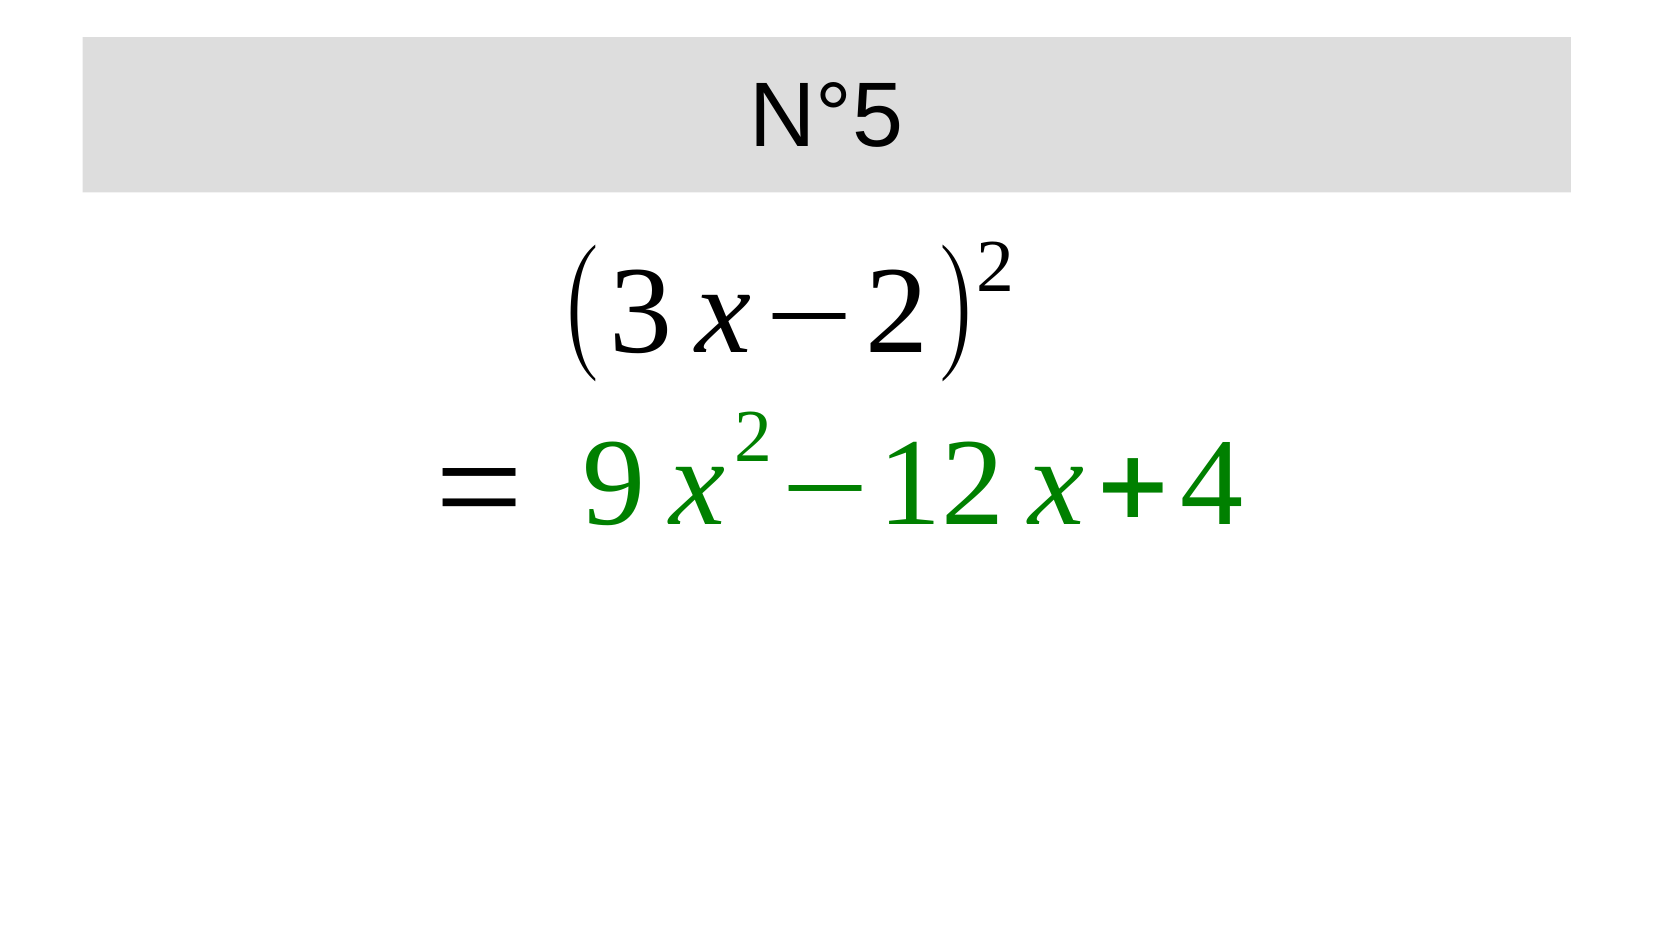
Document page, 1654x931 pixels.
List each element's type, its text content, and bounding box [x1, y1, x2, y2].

chart [413, 224, 1252, 551]
title N°5 [82, 37, 1571, 193]
